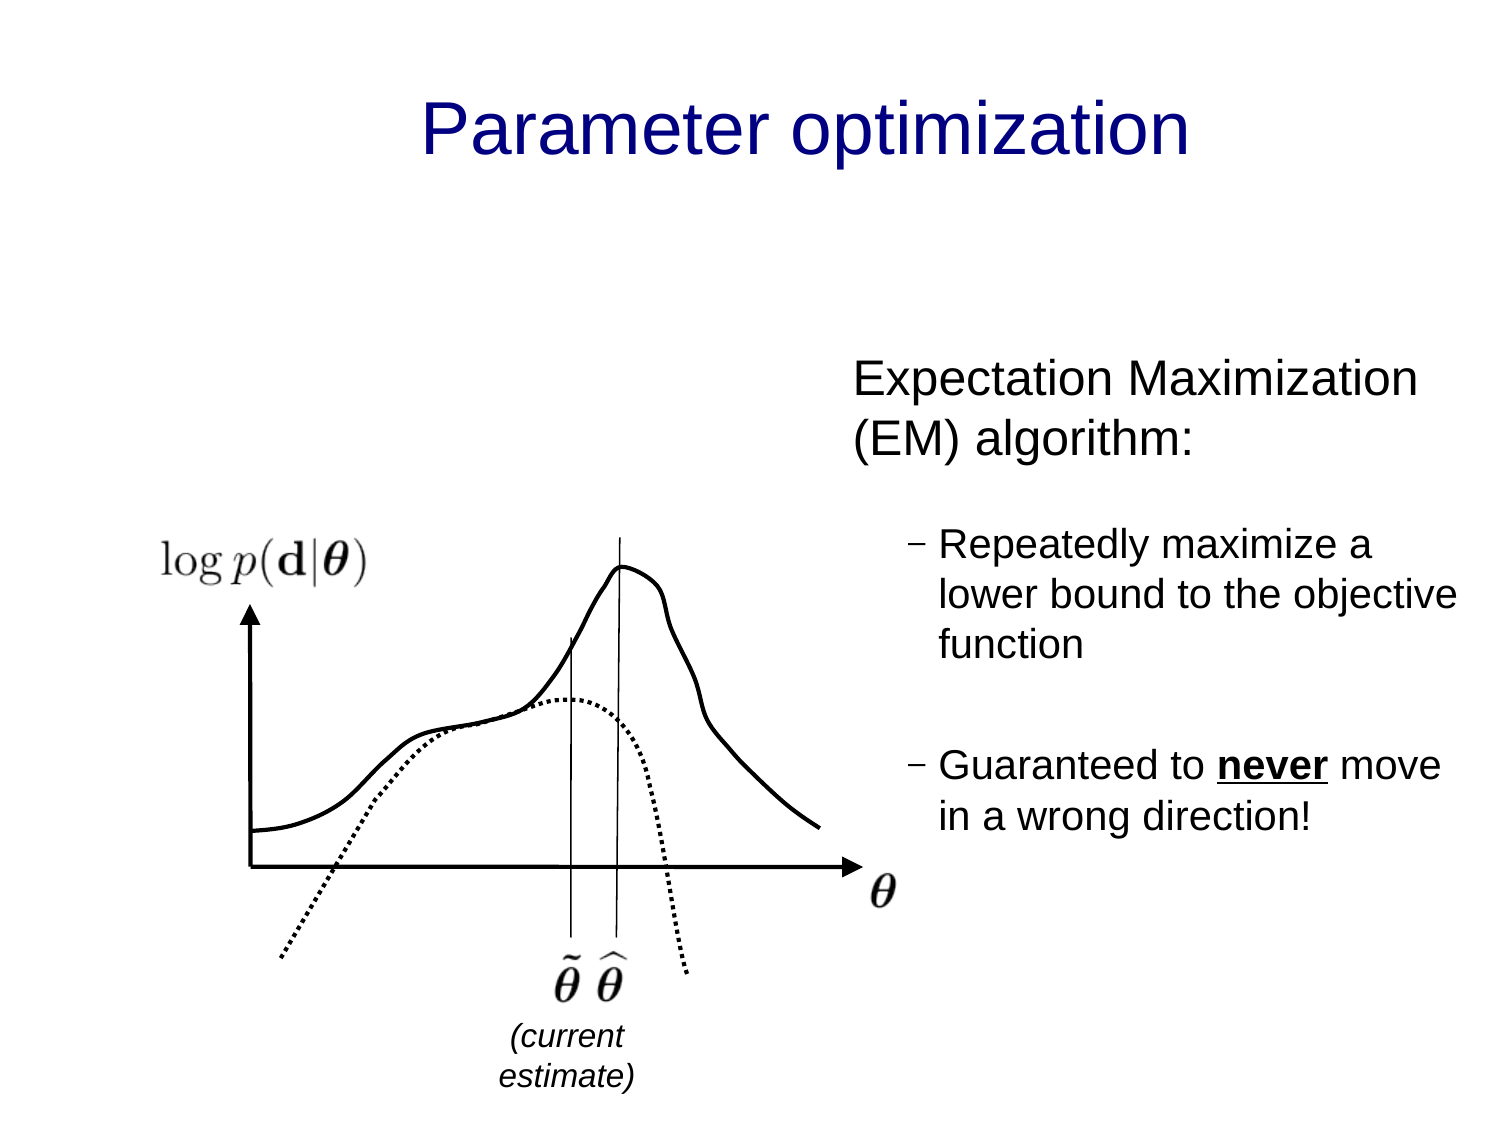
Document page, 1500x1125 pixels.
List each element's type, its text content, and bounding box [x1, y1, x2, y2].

list Expectation Maximization (EM) algorithm: [762, 337, 1463, 1026]
picture [537, 931, 638, 1015]
picture [137, 526, 379, 599]
title Parameter optimization [149, 65, 1463, 179]
picture [837, 851, 910, 925]
text_box Repeatedly maximize a lower bound to the objective function Guaranteed to never move in a wrong direction! [850, 512, 1476, 838]
text_box (current estimate) [467, 1006, 668, 1102]
